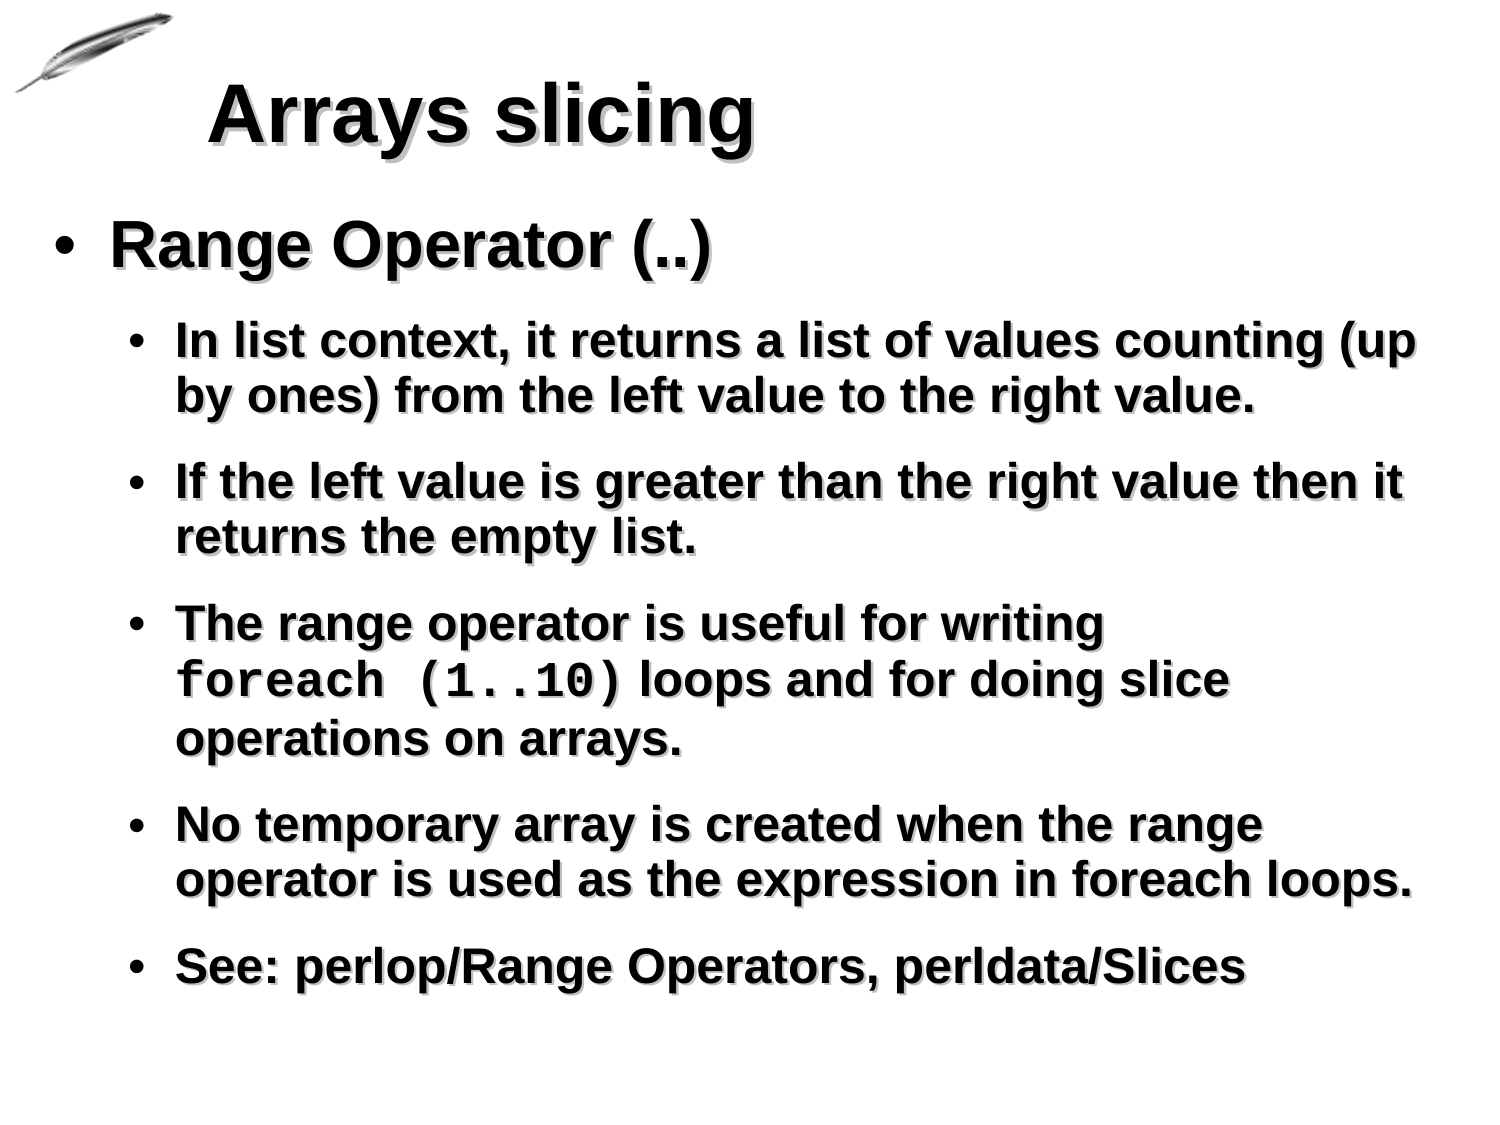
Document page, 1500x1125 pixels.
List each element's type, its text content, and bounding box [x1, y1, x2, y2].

picture [11, 11, 179, 95]
list Range Operator (..) In list context, it returns a list of values counting (up by ones) from the left value to the right value. If the left value is greater than the right value then it returns the empty list. The range operator is useful for writing foreach (1..10) loops and for doing slice operations on arrays. No temporary array is created when the range operator is used as the expression in foreach loops. See: perlop/Range Operators, perldata/Slices [53, 207, 1447, 1084]
title Arrays slicing [206, 0, 1418, 207]
